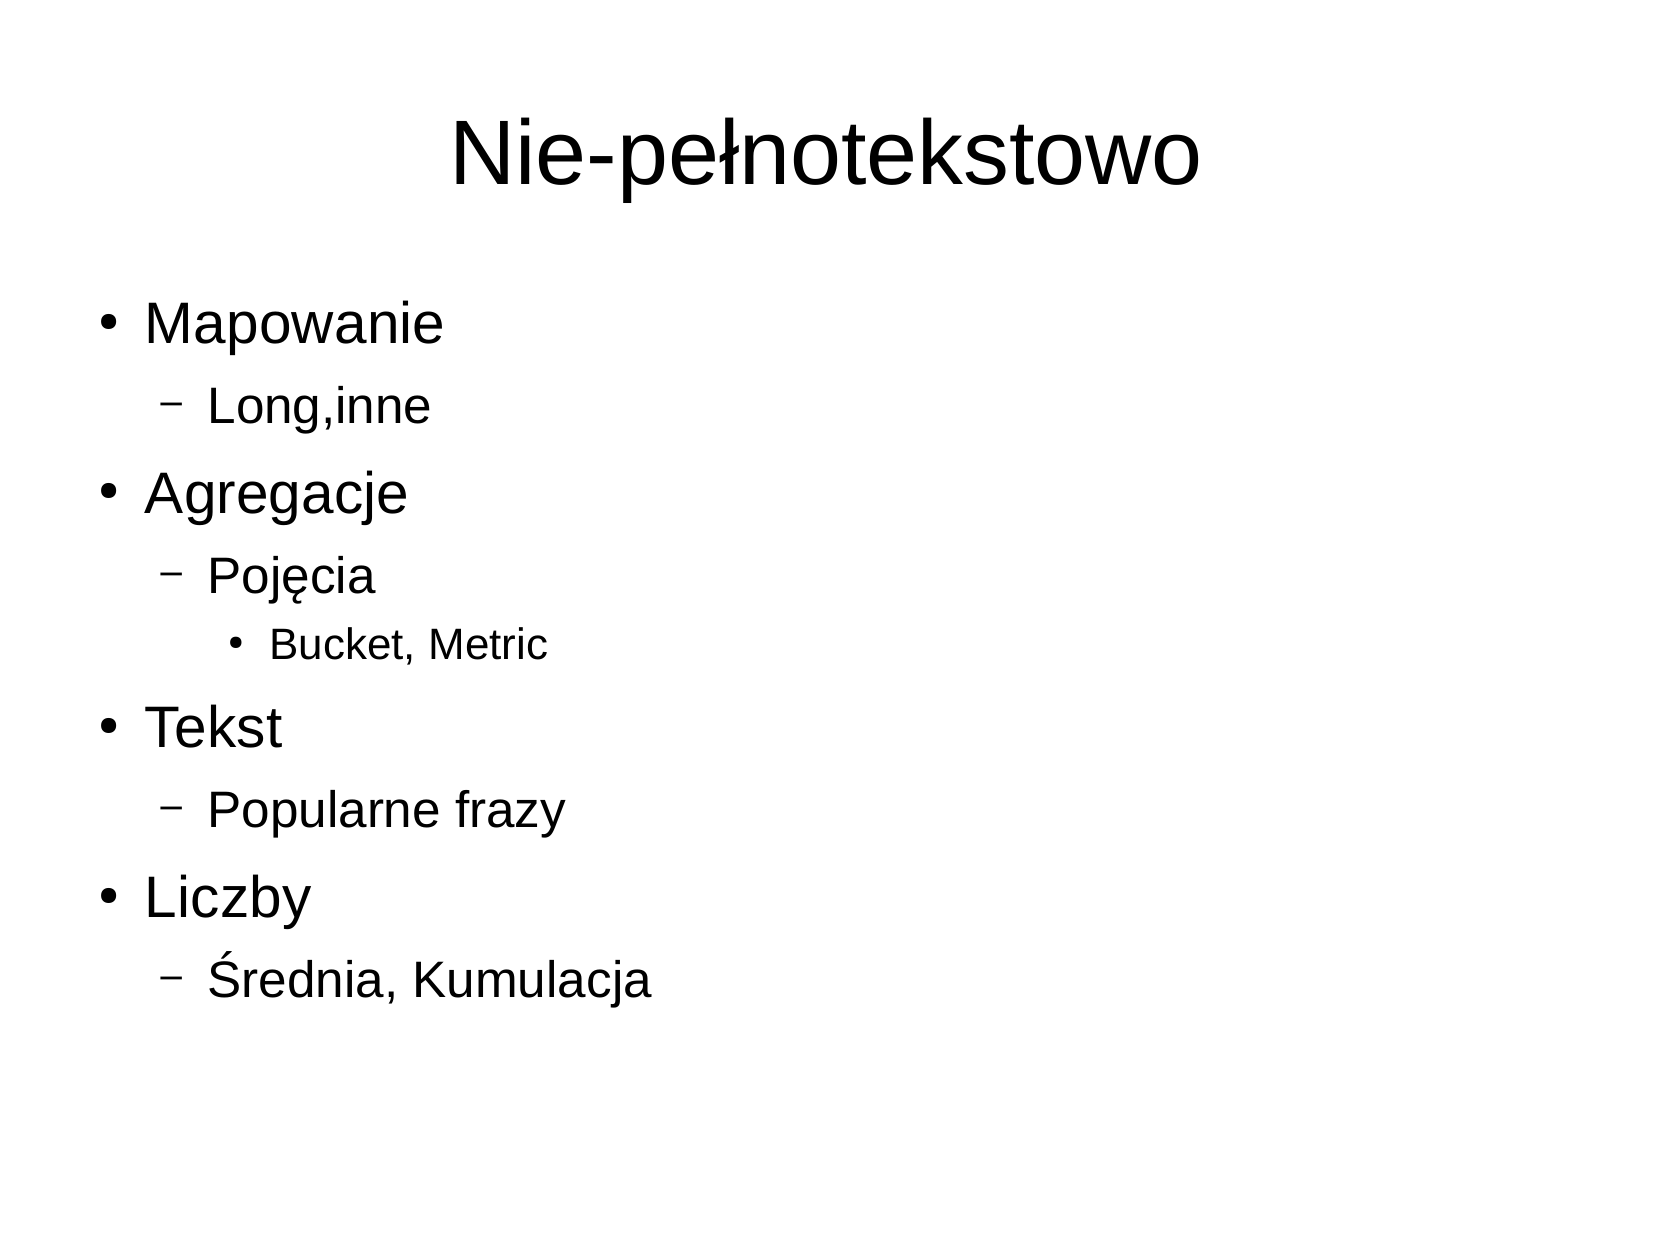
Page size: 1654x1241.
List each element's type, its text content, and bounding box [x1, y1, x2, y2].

list Mapowanie Long,inne Agregacje Pojęcia Bucket, Metric Tekst Popularne frazy Liczby Średnia, Kumulacja [82, 290, 1571, 1010]
title Nie-pełnotekstowo [82, 49, 1571, 257]
